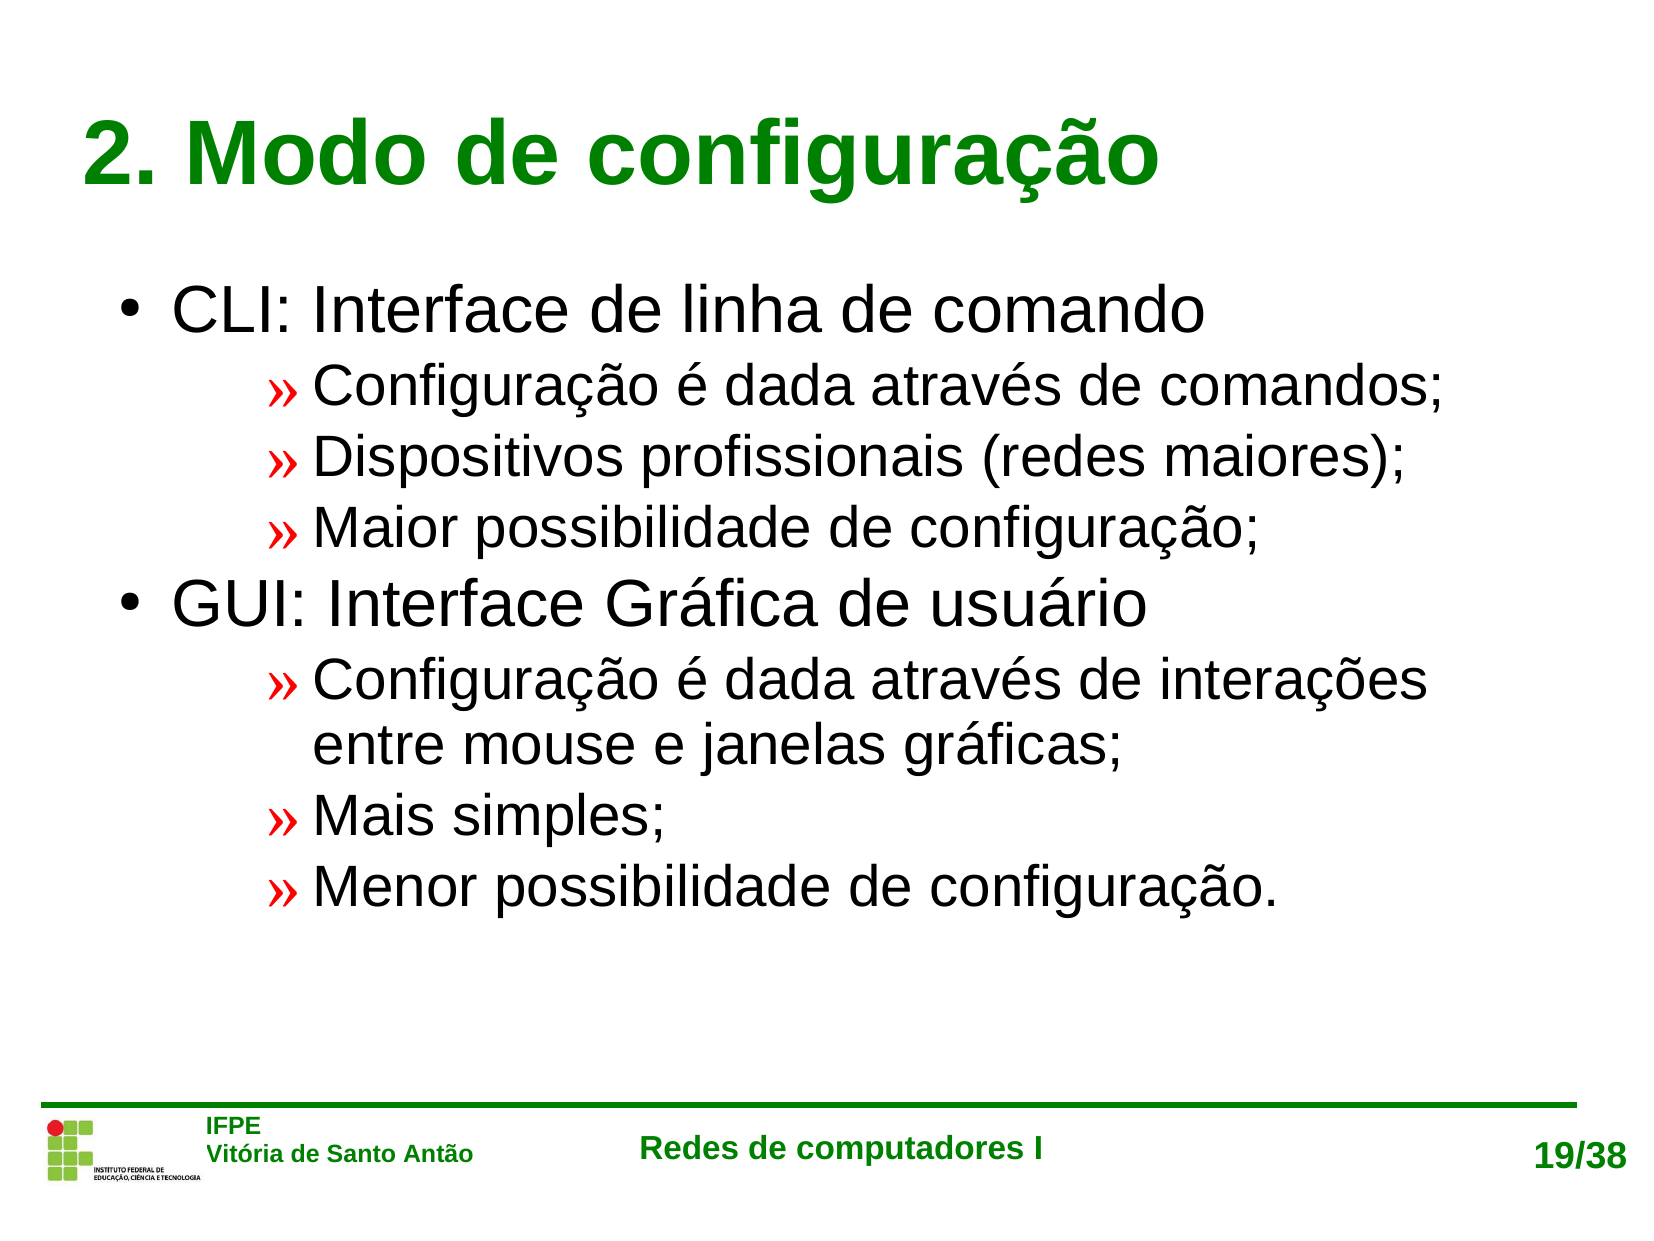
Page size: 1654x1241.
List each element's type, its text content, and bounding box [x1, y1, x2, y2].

picture [39, 1111, 207, 1191]
list CLI: Interface de linha de comando Configuração é dada através de comandos; Dispositivos profissionais (redes maiores); Maior possibilidade de configuração; GUI: Interface Gráfica de usuário Configuração é dada através de interações entre mouse e janelas gráficas; Mais simples; Menor possibilidade de configuração. [82, 272, 1571, 1091]
title 2. Modo de configuração [82, 49, 1571, 257]
